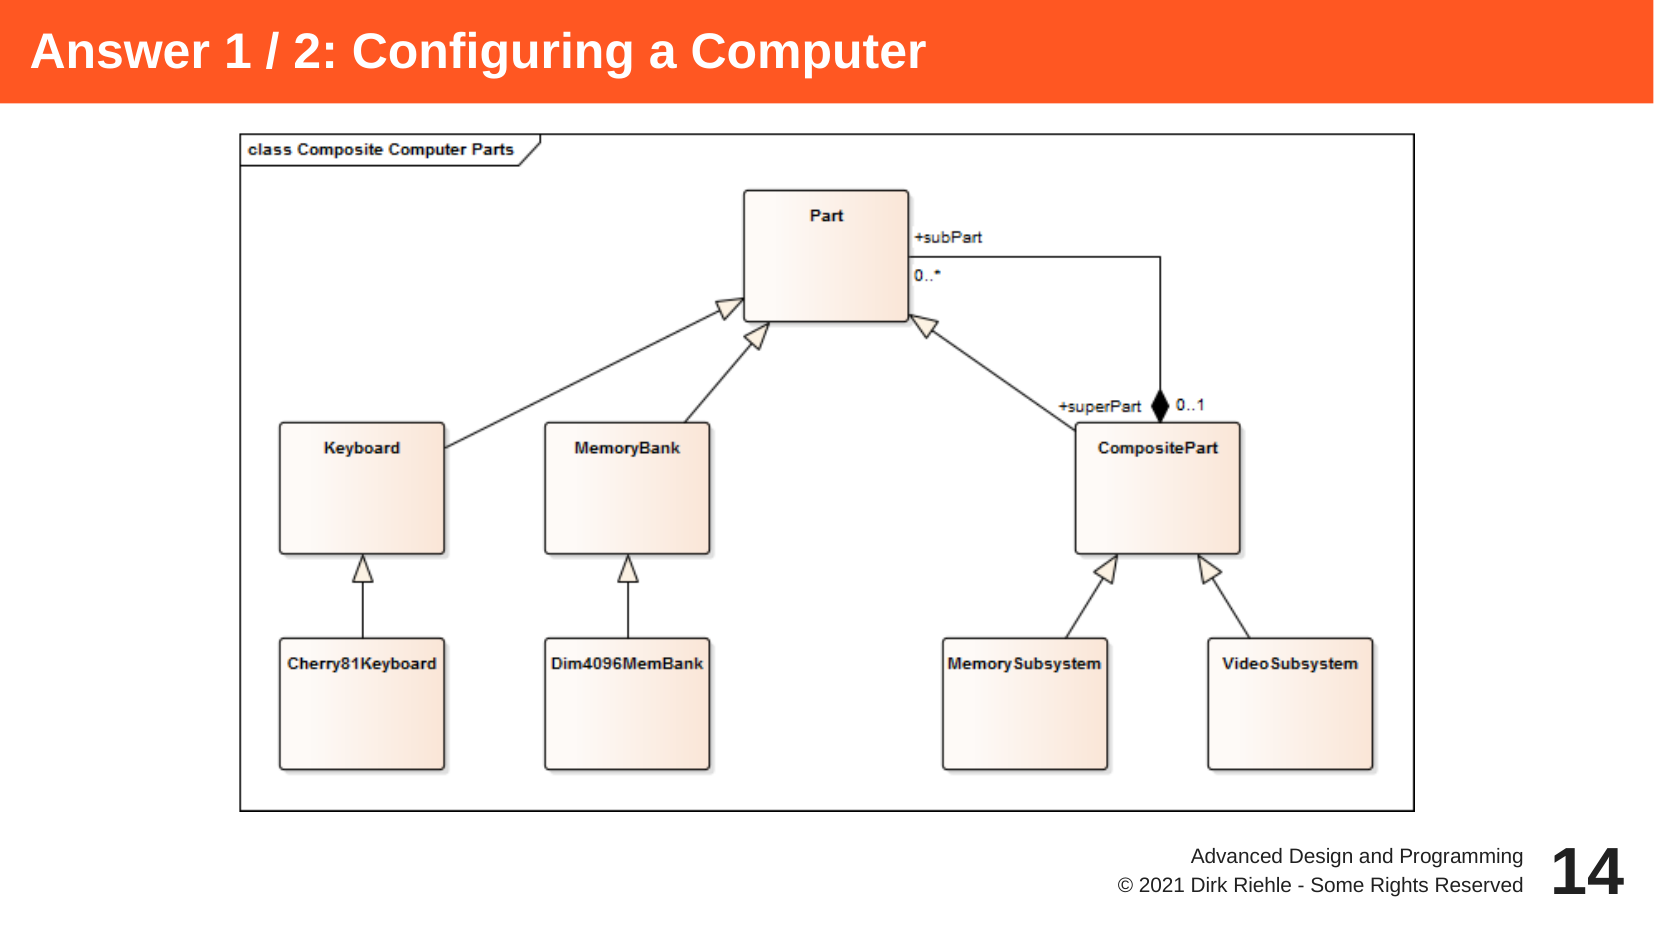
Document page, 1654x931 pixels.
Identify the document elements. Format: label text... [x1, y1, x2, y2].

picture [238, 132, 1415, 813]
title Answer 1 / 2: Configuring a Computer [0, 0, 1654, 104]
